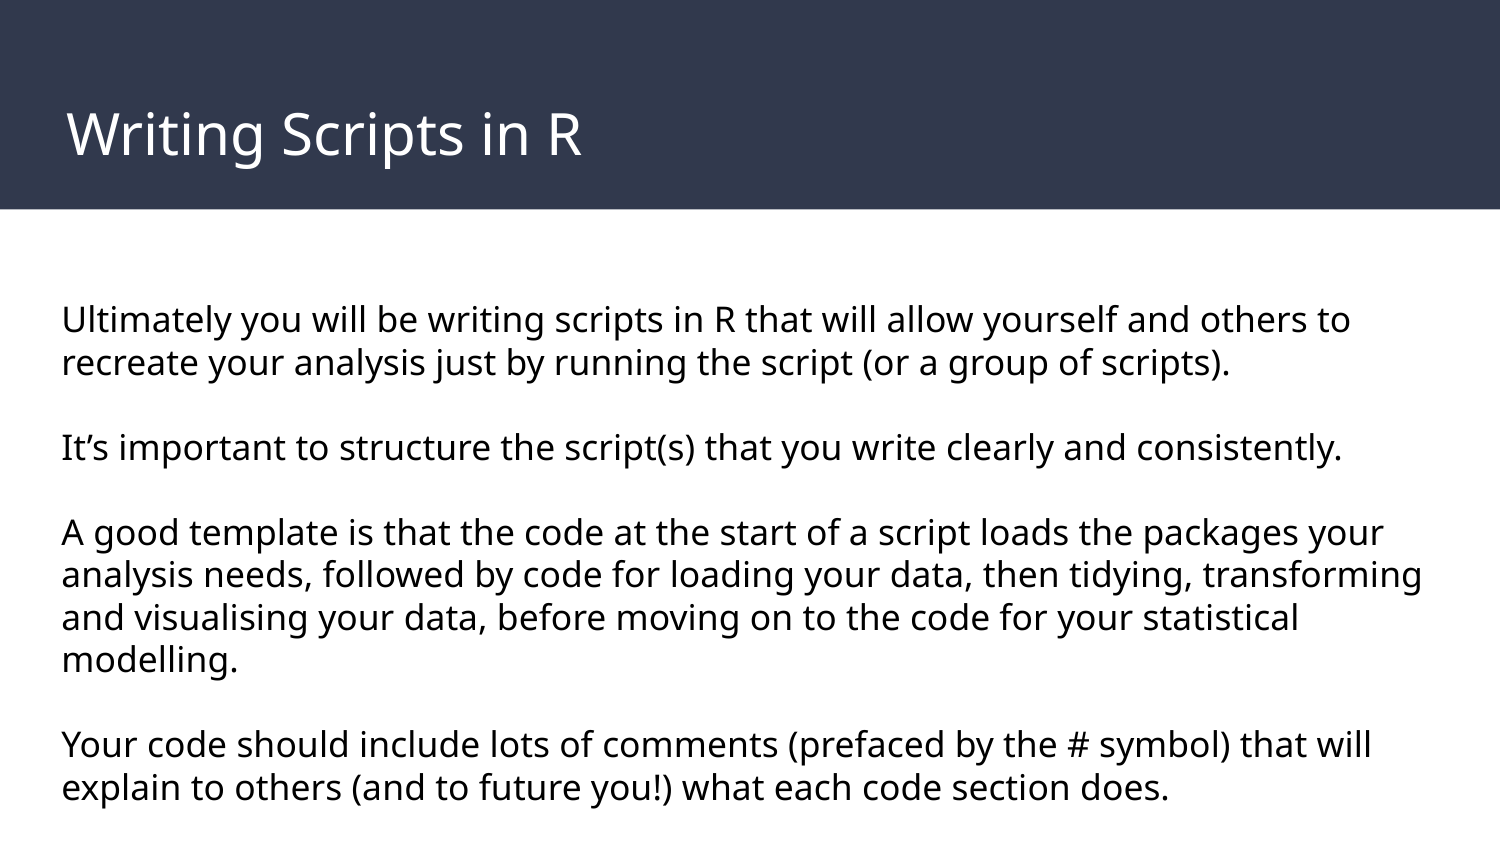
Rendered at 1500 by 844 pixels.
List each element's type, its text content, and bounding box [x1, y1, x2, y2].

text_box Ultimately you will be writing scripts in R that will allow yourself and others to recreate your analysis just by running the script (or a group of scripts). It’s important to structure the script(s) that you write clearly and consistently. A good template is that the code at the start of a script loads the packages your analysis needs, followed by code for loading your data, then tidying, transforming and visualising your data, before moving on to the code for your statistical modelling. Your code should include lots of comments (prefaced by the # symbol) that will explain to others (and to future you!) what each code section does. [46, 282, 1447, 818]
title Writing Scripts in R [51, 82, 1449, 185]
